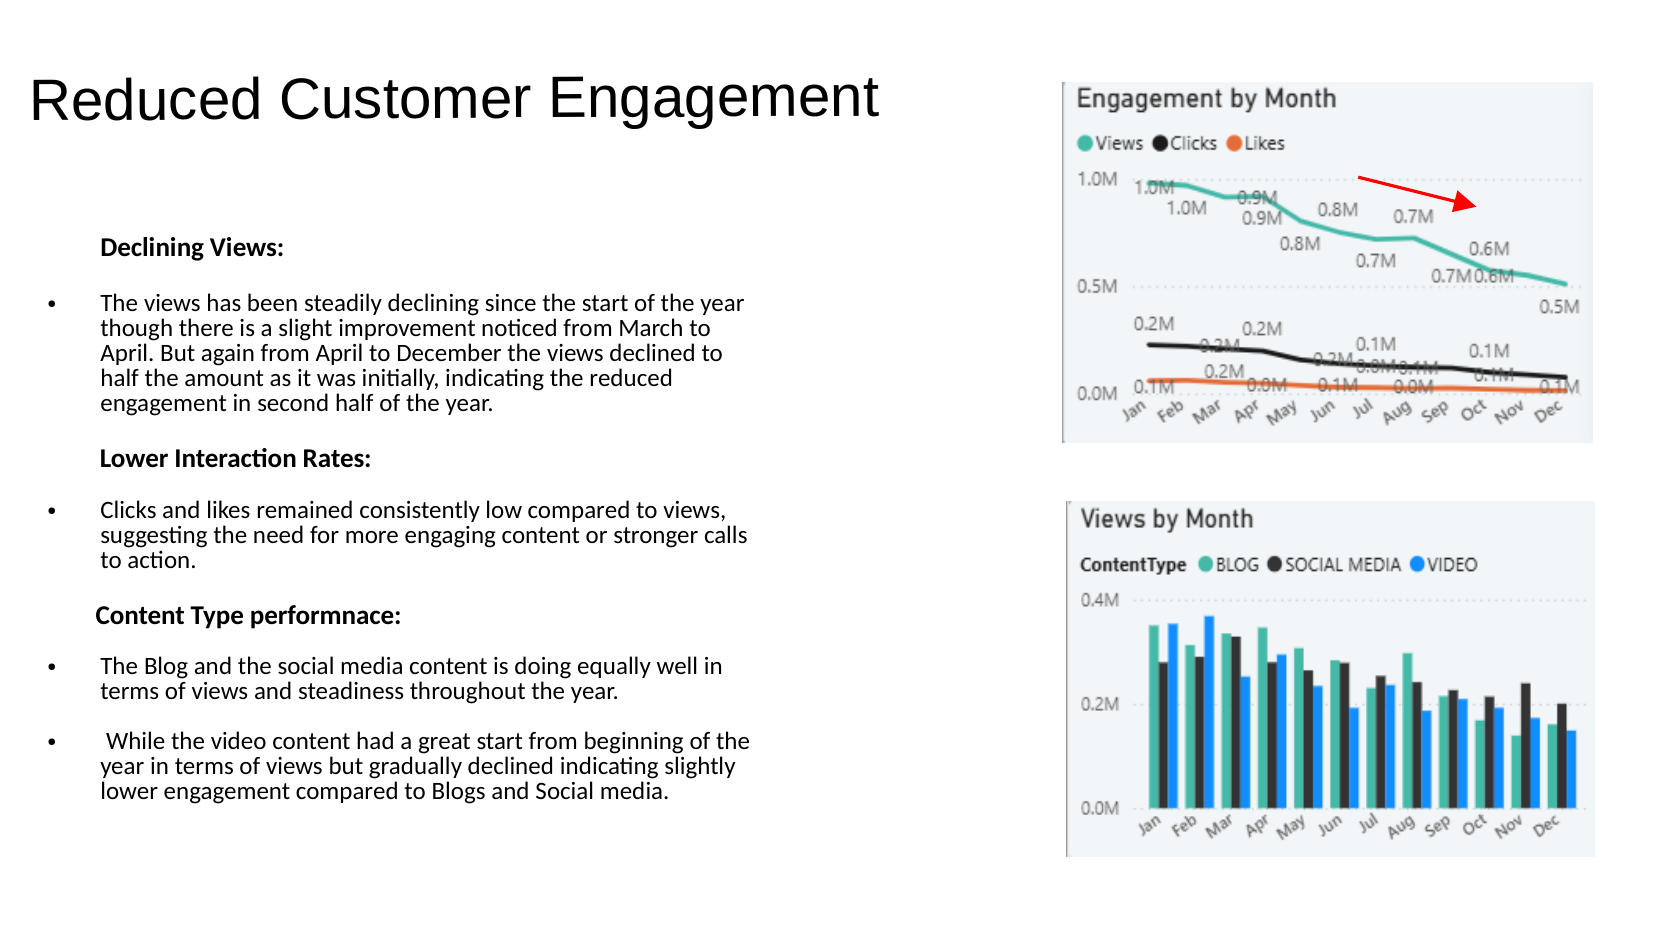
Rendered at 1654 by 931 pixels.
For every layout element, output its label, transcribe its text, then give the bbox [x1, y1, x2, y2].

list Declining Views: The views has been steadily declining since the start of the year though there is a slight improvement noticed from March to April. But again from April to December the views declined to half the amount as it was initially, indicating the reduced engagement in second half of the year. Lower Interaction Rates: Clicks and likes remained consistently low compared to views, suggesting the need for more engaging content or stronger calls to action. Content Type performnace: The Blog and the social media content is doing equally well in terms of views and steadiness throughout the year. While the video content had a great start from beginning of the year in terms of views but gradually declined indicating slightly lower engagement compared to Blogs and Social media. [29, 236, 768, 886]
picture [1062, 82, 1593, 443]
picture [1066, 501, 1595, 857]
title Reduced Customer Engagement [29, 29, 886, 166]
